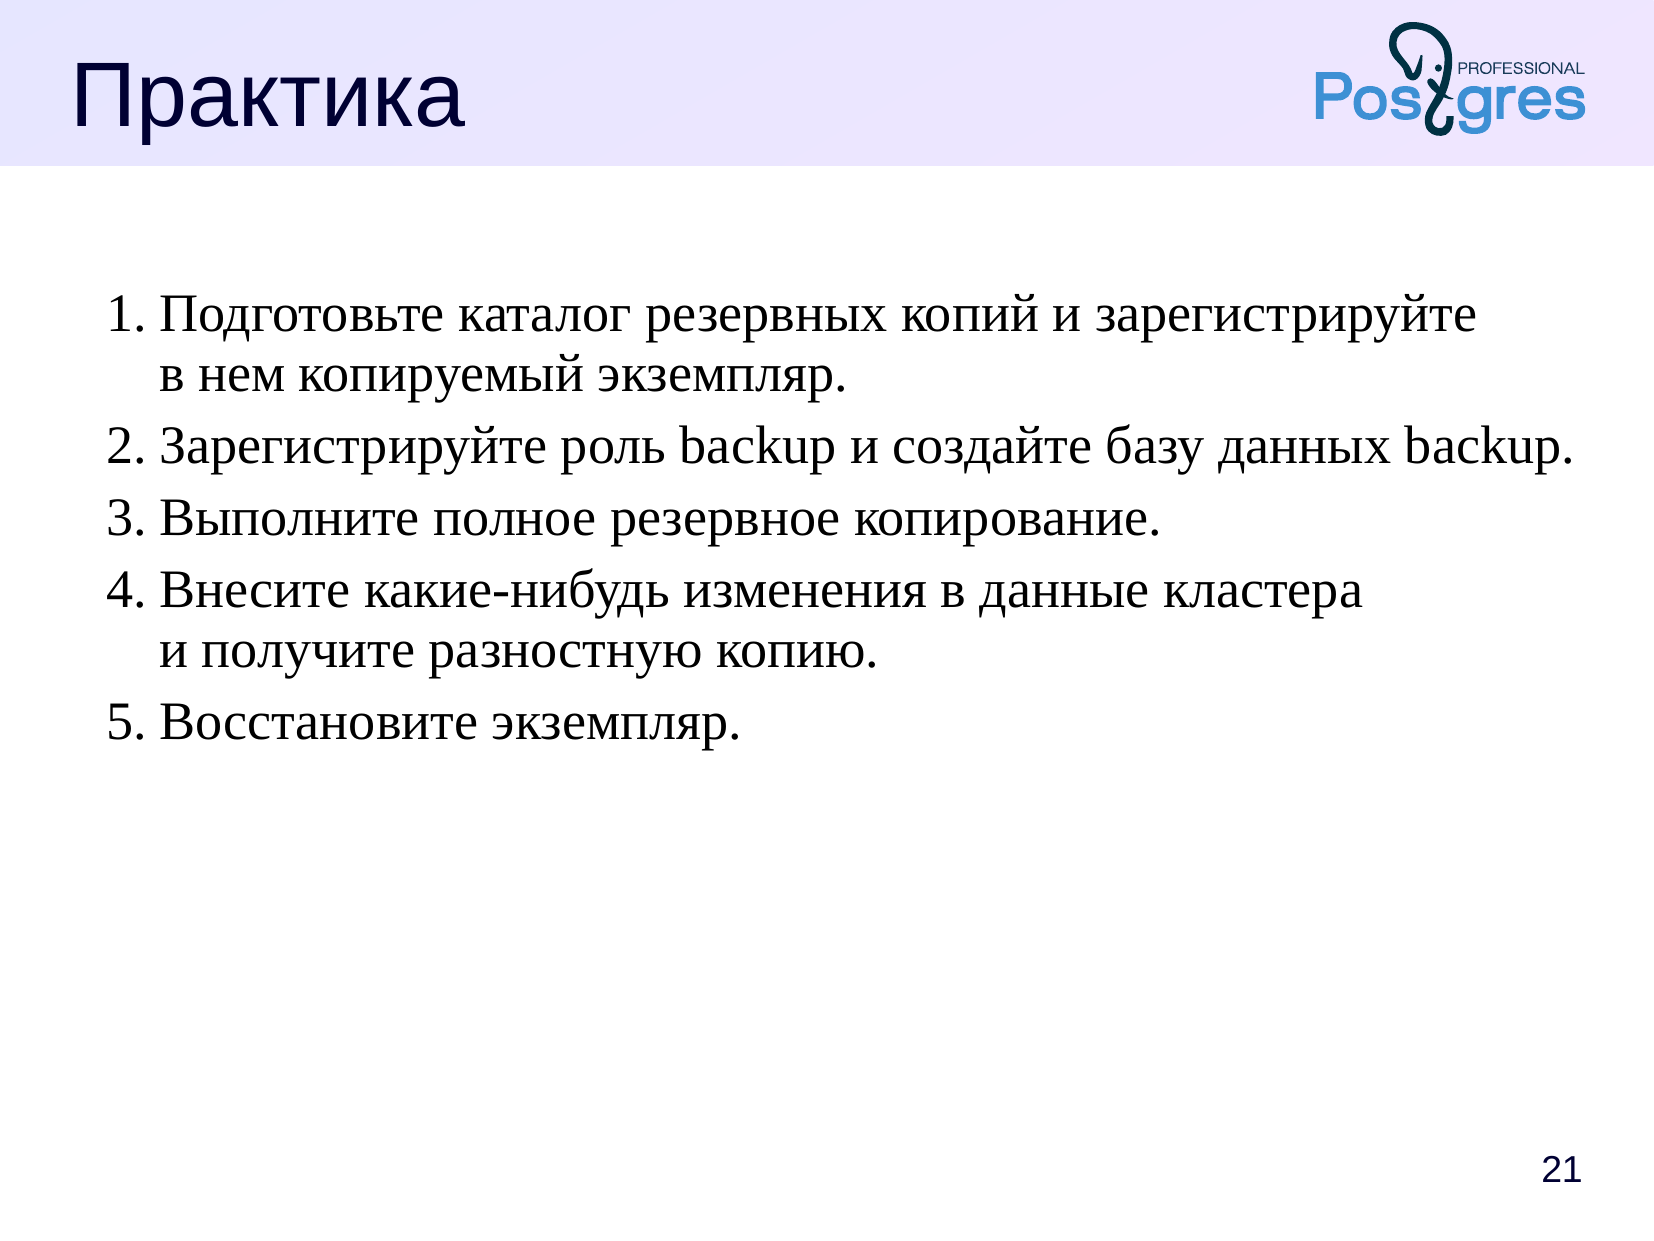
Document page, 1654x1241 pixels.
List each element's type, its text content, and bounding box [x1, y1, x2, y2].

title Практика [70, 43, 1241, 147]
list Подготовьте каталог резервных копий и зарегистрируйте в нем копируемый экземпляр. Зарегистрируйте роль backup и создайте базу данных backup. Выполните полное резервное копирование. Внесите какие-нибудь изменения в данные кластера и получите разностную копию. Восстановите экземпляр. [70, 283, 1583, 1134]
